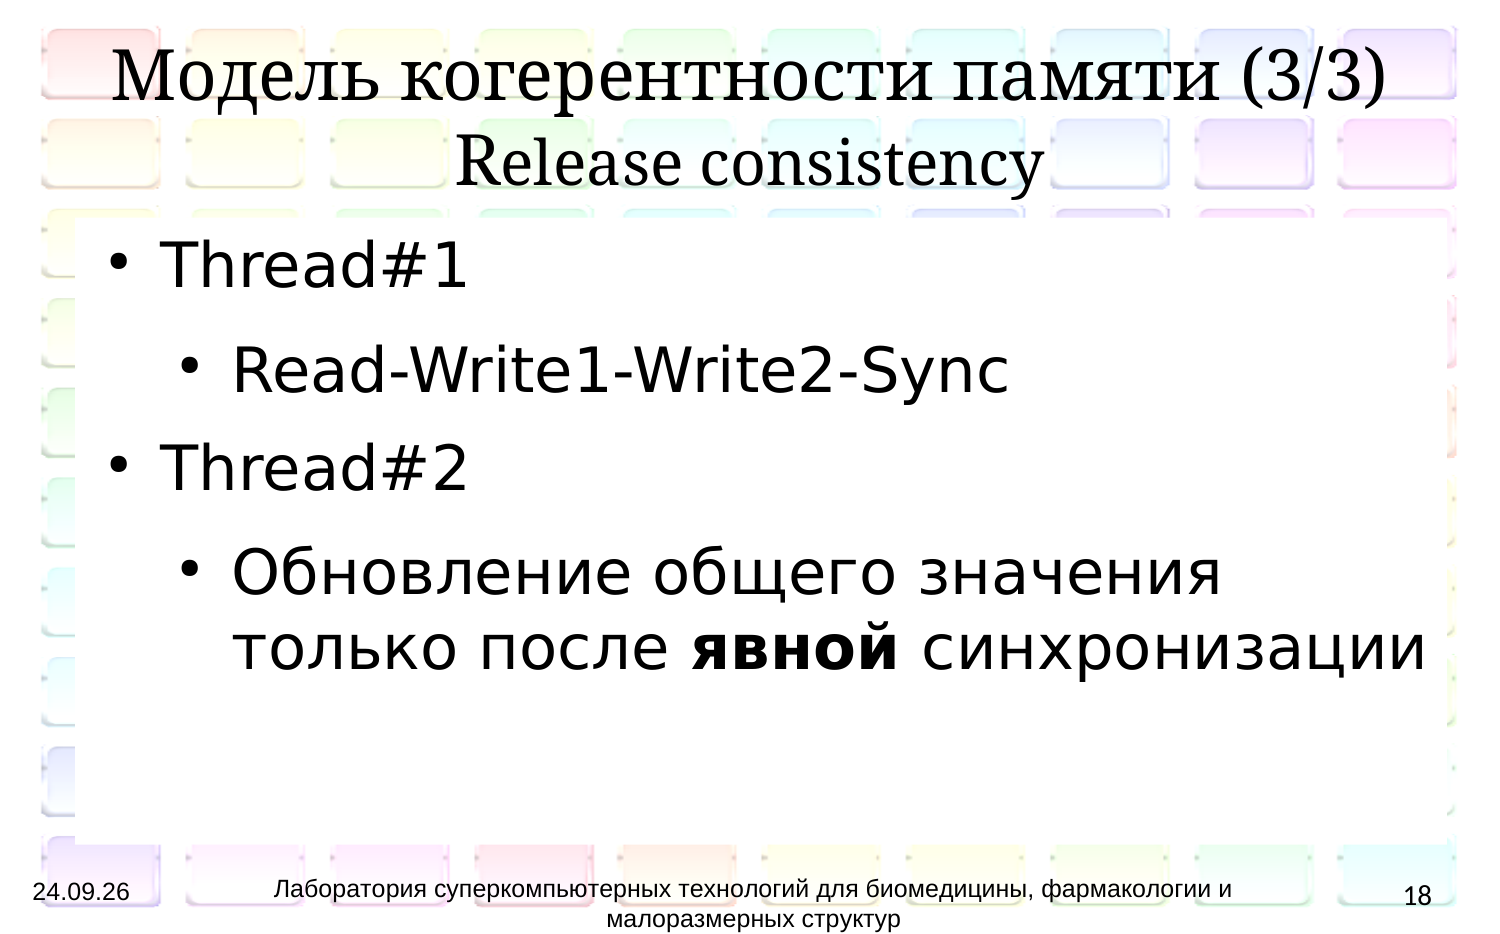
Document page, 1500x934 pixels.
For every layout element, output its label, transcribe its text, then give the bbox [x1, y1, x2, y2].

picture [0, 0, 1500, 934]
title Модель когерентности памяти (3/3) Release consistency [75, 22, 1426, 208]
list Thread#1 Read-Write1-Write2-Sync Thread#2 Обновление общего значения только после явной синхронизации [75, 217, 1447, 845]
text_box <number> [1387, 868, 1473, 918]
text_box 12.11.12 [17, 868, 184, 918]
text_box Лаборатория суперкомпьютерных технологий для биомедицины, фармакологии и малоразмерных структур [171, 864, 1338, 915]
